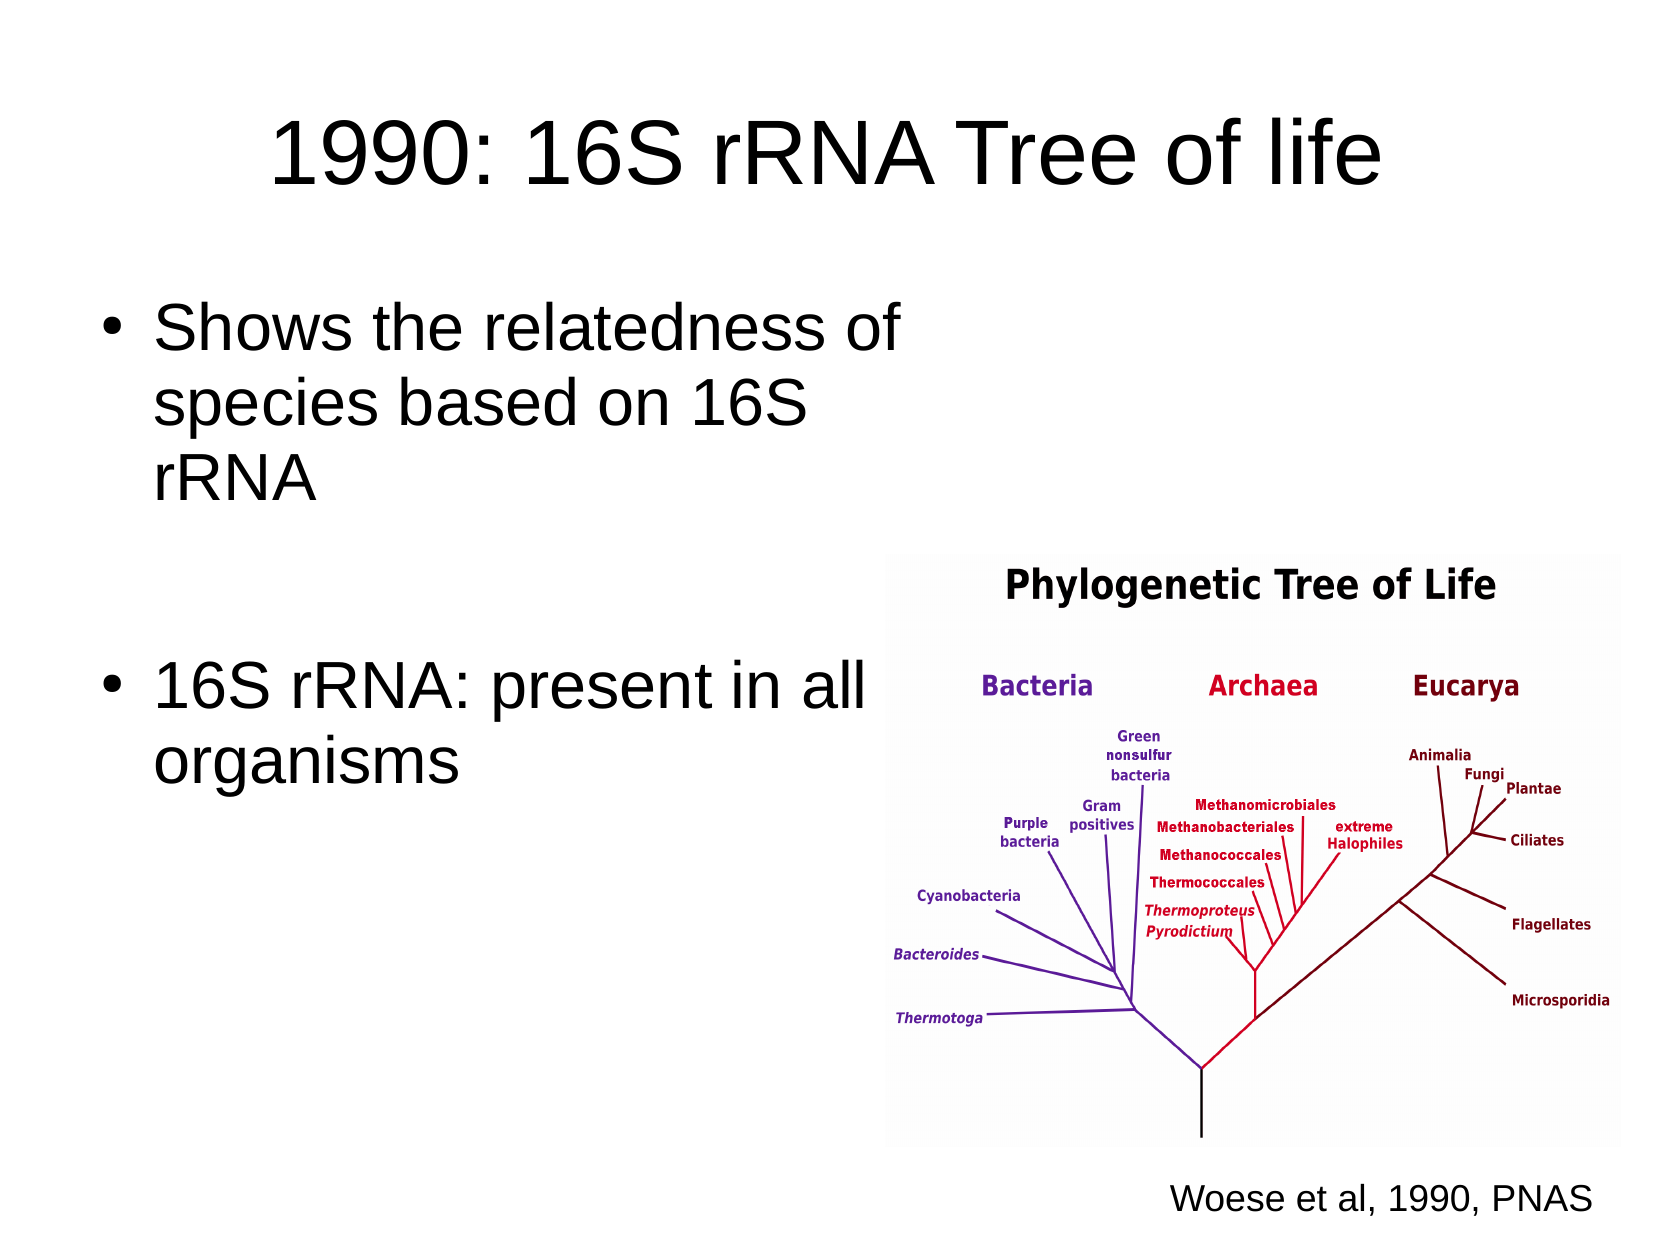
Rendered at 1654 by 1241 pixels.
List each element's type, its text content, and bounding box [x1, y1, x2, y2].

list Shows the relatedness of species based on 16S rRNA 16S rRNA: present in all organisms [82, 290, 976, 1216]
title 1990: 16S rRNA Tree of life [82, 49, 1571, 257]
picture [885, 554, 1621, 1147]
text_box Woese et al, 1990, PNAS [1155, 1170, 1636, 1227]
